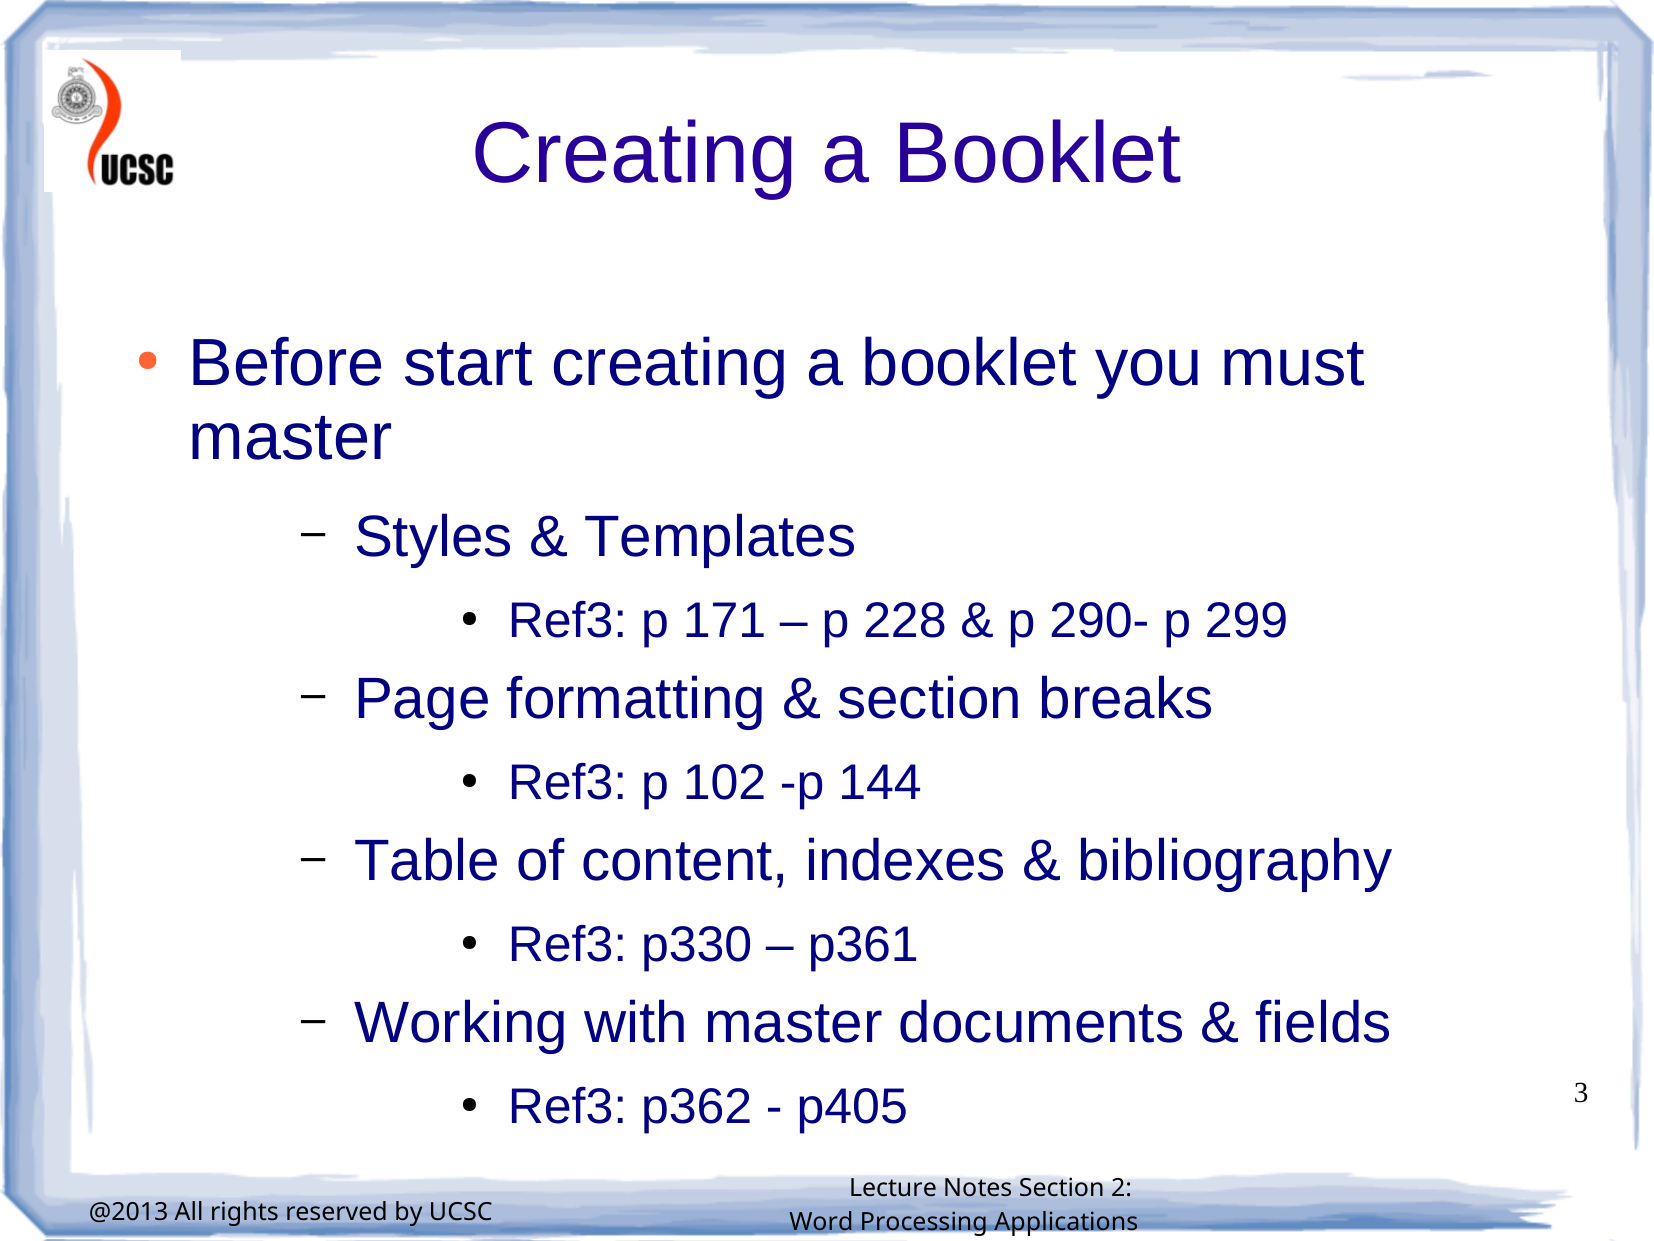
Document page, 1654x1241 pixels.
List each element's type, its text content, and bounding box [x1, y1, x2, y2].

picture [0, 0, 1654, 1241]
list Before start creating a booklet you must master Styles & Templates Ref3: p 171 – p 228 & p 290- p 299 Page formatting & section breaks Ref3: p 102 -p 144 Table of content, indexes & bibliography Ref3: p330 – p361 Working with master documents & fields Ref3: p362 - p405 [118, 324, 1571, 1134]
title Creating a Booklet [82, 49, 1571, 257]
